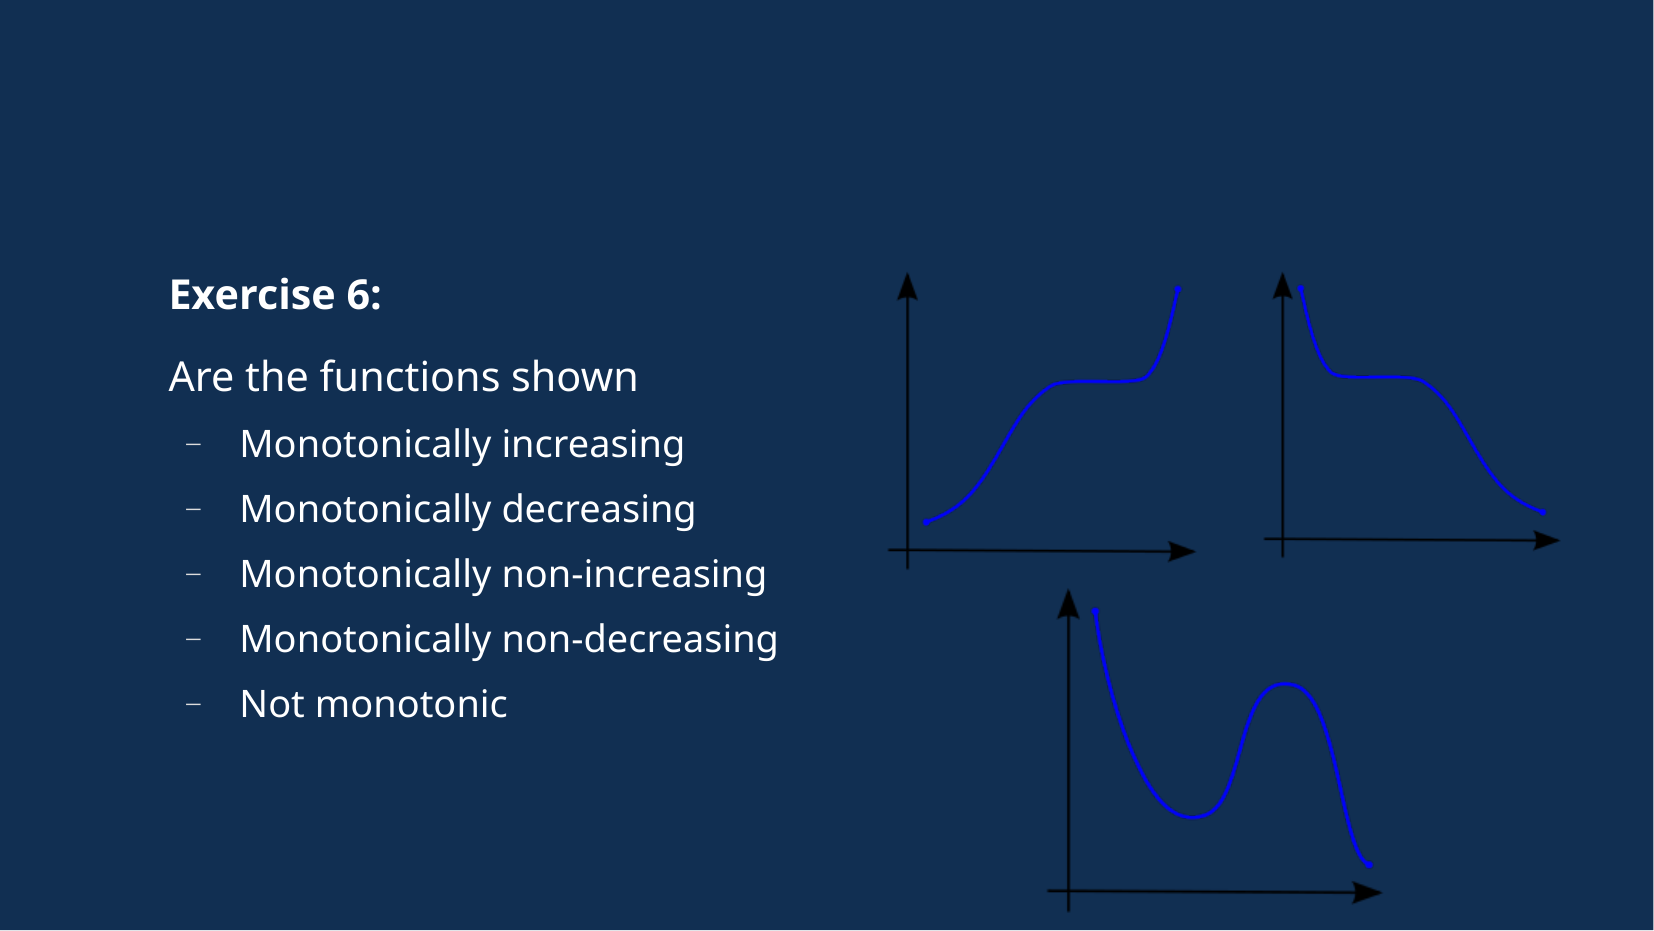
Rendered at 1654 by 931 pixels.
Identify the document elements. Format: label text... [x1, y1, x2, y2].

picture [1261, 268, 1565, 562]
picture [885, 268, 1201, 573]
list Exercise 6: Are the functions shown Monotonically increasing Monotonically decreasing Monotonically non-increasing Monotonically non-decreasing Not monotonic [97, 268, 813, 806]
picture [1044, 584, 1388, 916]
